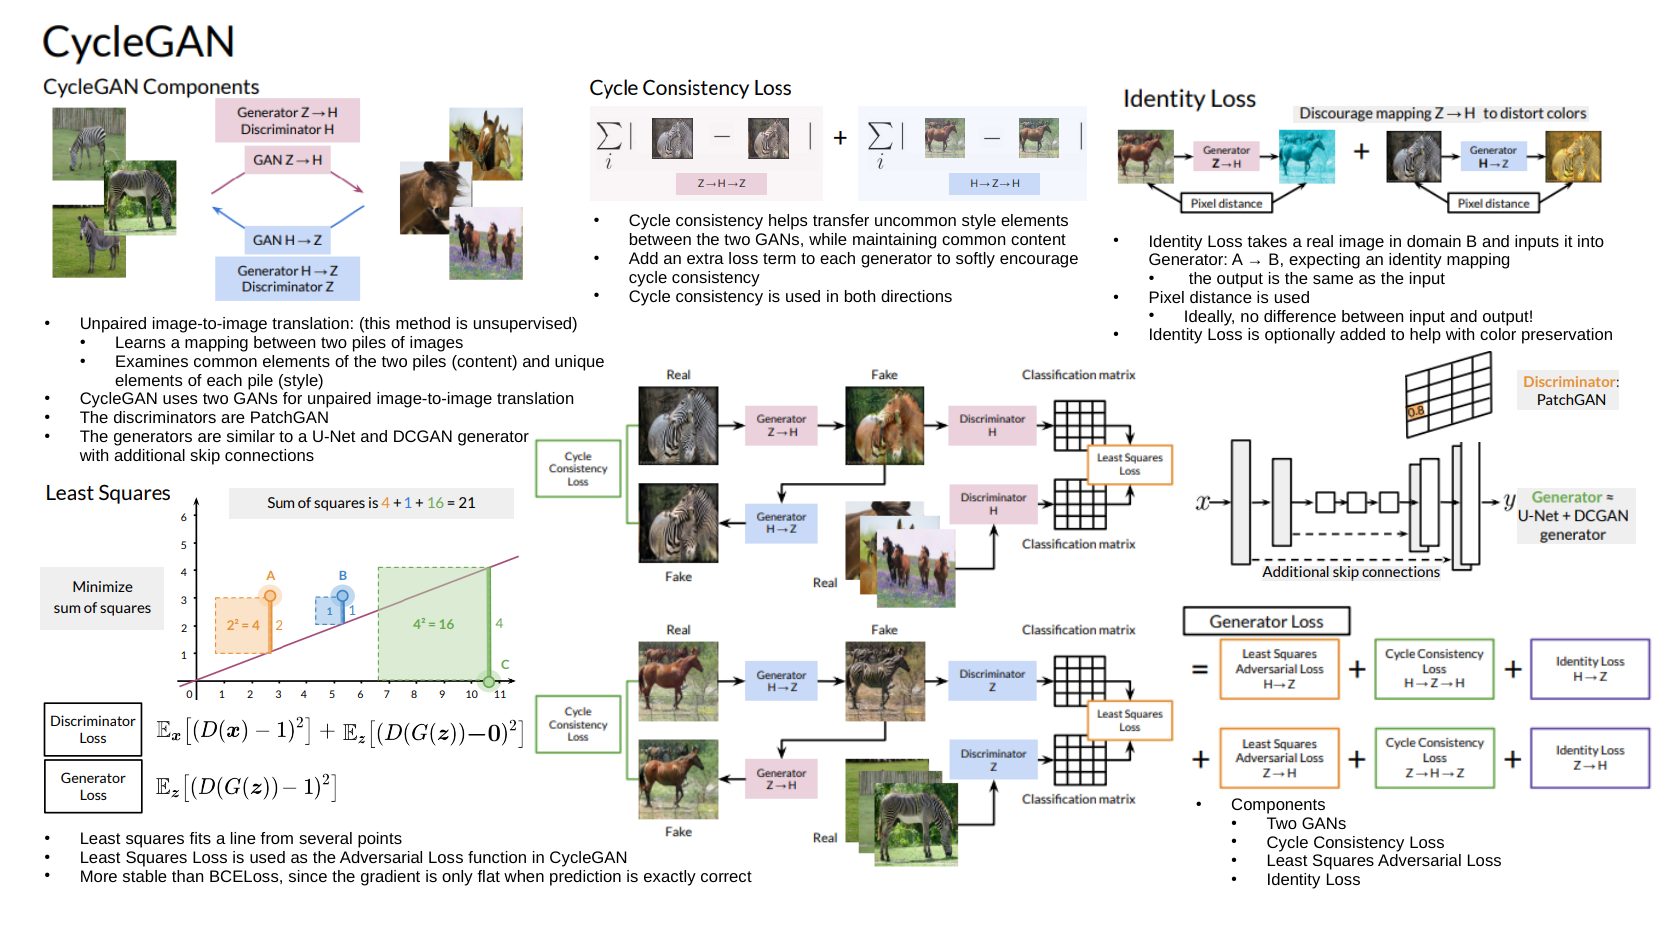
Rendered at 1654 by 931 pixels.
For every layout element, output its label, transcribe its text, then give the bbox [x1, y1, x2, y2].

text_box Least squares fits a line from several points Least Squares Loss is used as the Adversarial Loss function in CycleGAN More stable than BCELoss, since the gradient is only flat when prediction is exactly correct [29, 821, 975, 894]
text_box Cycle consistency helps transfer uncommon style elements between the two GANs, while maintaining common content Add an extra loss term to each generator to softly encourage cycle consistency Cycle consistency is used in both directions [578, 204, 1110, 313]
picture [1517, 370, 1619, 410]
picture [1110, 76, 1613, 224]
text_box Unpaired image-to-image translation: (this method is unsupervised) Learns a mapping between two piles of images Examines common elements of the two piles (content) and unique elements of each pile (style) CycleGAN uses two GANs for unpaired image-to-image translation The discriminators are PatchGAN The generators are similar to a U-Net and DCGAN generator with additional skip connections [29, 307, 680, 473]
picture [1187, 351, 1636, 581]
text_box Components Two GANs Cycle Consistency Loss Least Squares Adversarial Loss Identity Loss [1181, 787, 1654, 897]
text_box Identity Loss takes a real image in domain B and inputs it into Generator: A → B, expecting an identity mapping the output is the same as the input Pixel distance is used Ideally, no difference between input and output! Identity Loss is optionally added to help with color preservation [1098, 224, 1642, 352]
picture [40, 478, 525, 817]
picture [531, 366, 1654, 869]
picture [41, 17, 237, 66]
picture [584, 76, 1087, 201]
picture [41, 76, 526, 302]
